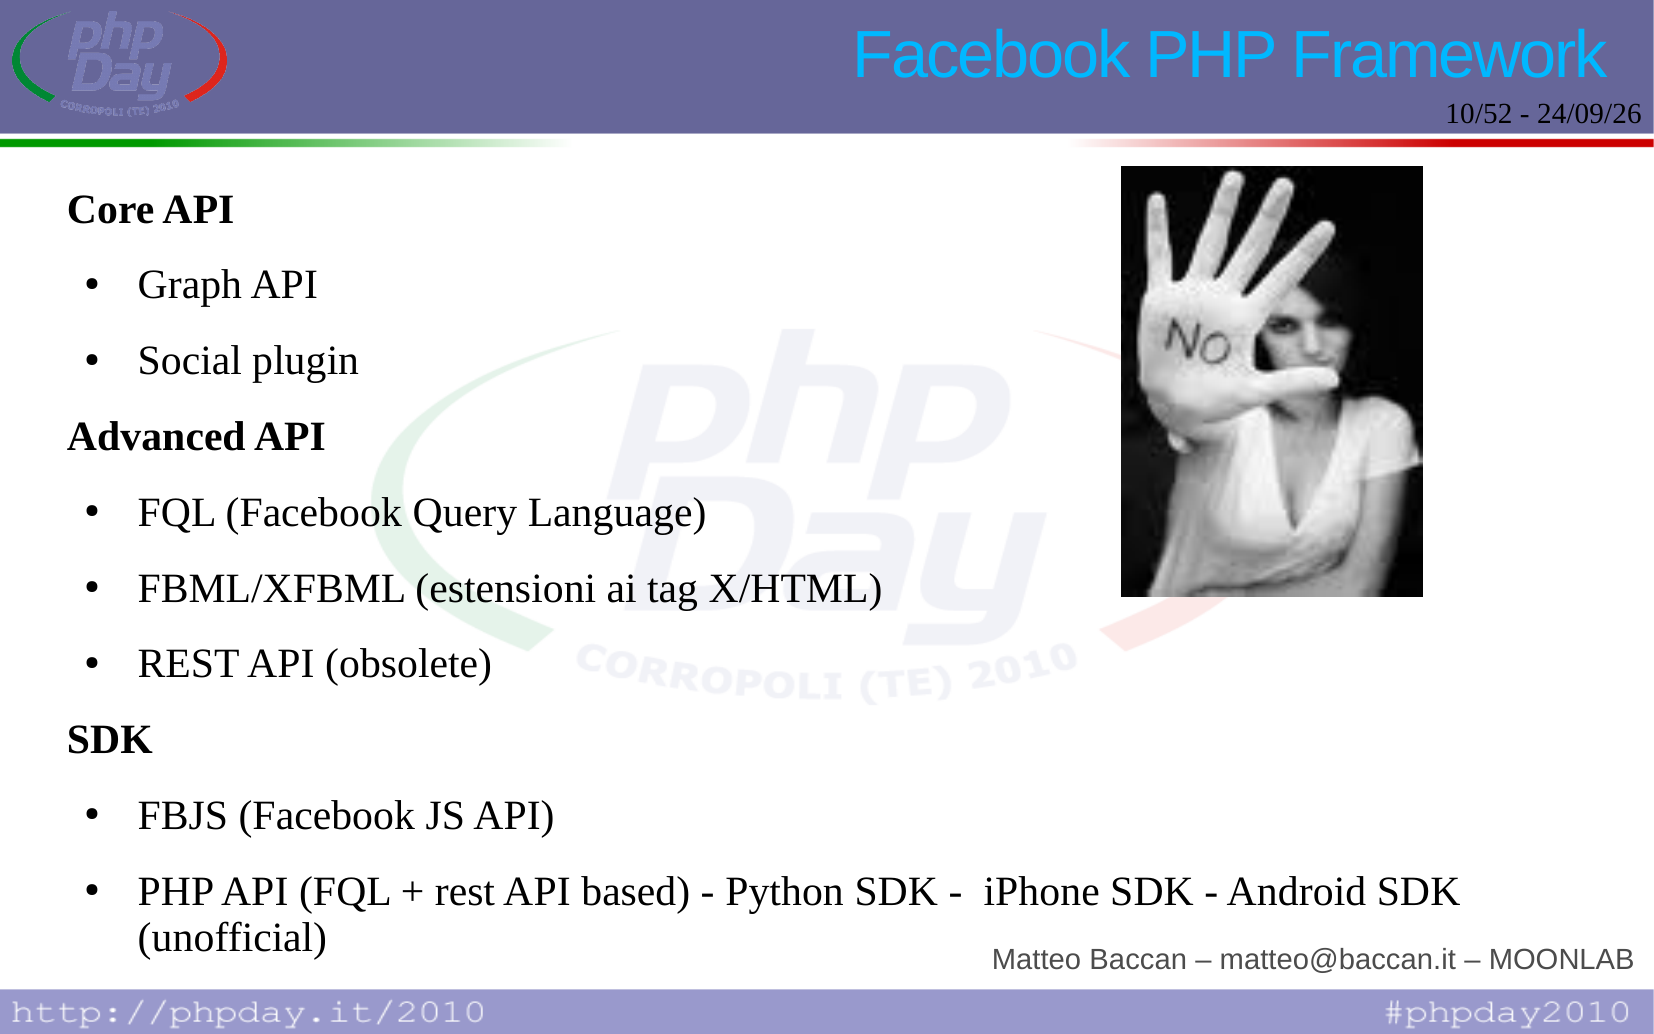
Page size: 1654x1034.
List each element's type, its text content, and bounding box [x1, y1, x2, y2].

picture [0, 0, 1654, 1034]
title Facebook PHP Framework [132, 5, 1609, 103]
list Core API Graph API Social plugin Advanced API FQL (Facebook Query Language) FBML/XFBML (estensioni ai tag X/HTML) REST API (obsolete) SDK FBJS (Facebook JS API) PHP API (FQL + rest API based) - Python SDK - iPhone SDK - Android SDK (unofficial) [66, 186, 1555, 970]
